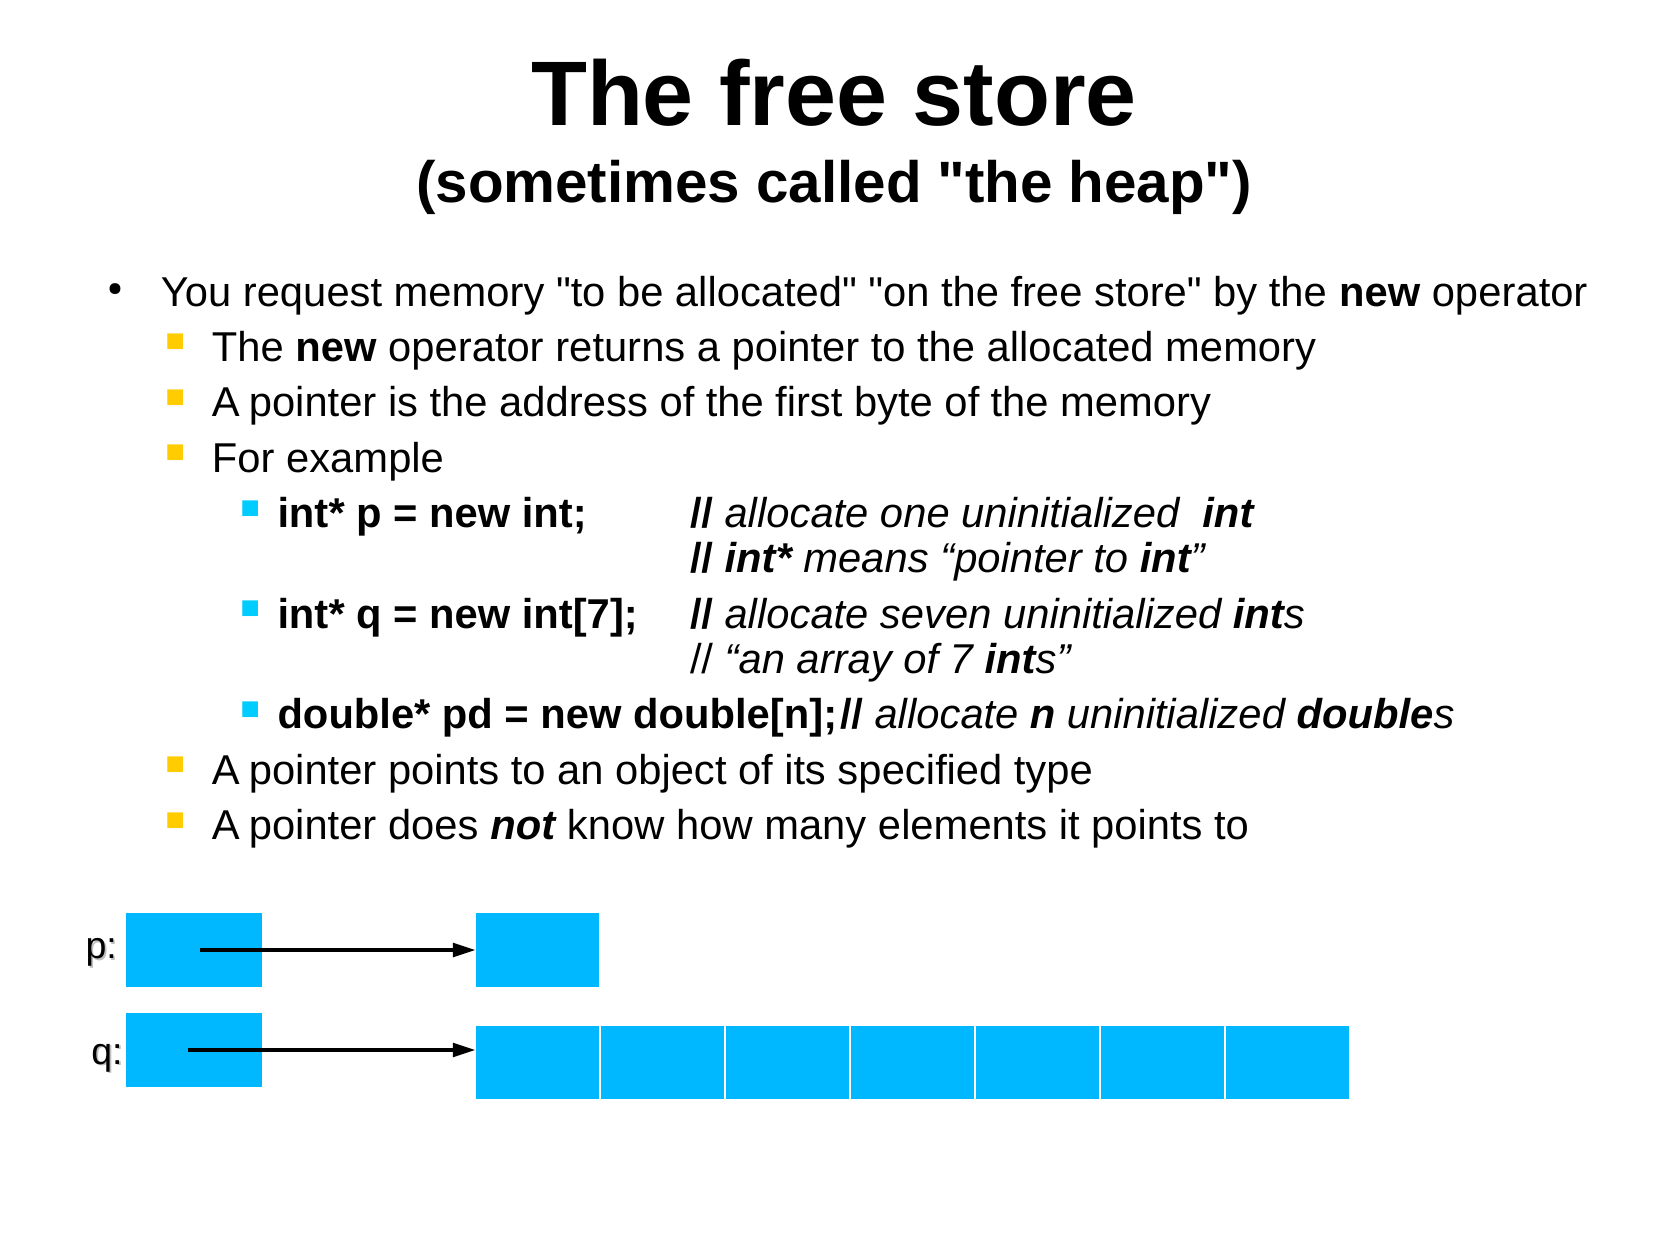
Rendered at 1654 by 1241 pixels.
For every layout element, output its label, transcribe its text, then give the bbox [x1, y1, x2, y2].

text_box [474, 912, 600, 988]
text_box p: [35, 913, 173, 974]
text_box [125, 1012, 263, 1088]
list You request memory "to be allocated" "on the free store" by the new operator The new operator returns a pointer to the allocated memory A pointer is the address of the first byte of the memory For example int* p = new int; // allocate one uninitialized int // int* means “pointer to int” int* q = new int[7]; // allocate seven uninitialized ints // “an array of 7 ints” double* pd = new double[n]; // allocate n uninitialized doubles A pointer points to an object of its specified type A pointer does not know how many elements it points to [75, 262, 1619, 951]
text_box [474, 1025, 1350, 1101]
text_box q: [41, 1019, 167, 1080]
title The free store (sometimes called "the heap") [141, 11, 1492, 237]
text_box [125, 912, 263, 988]
